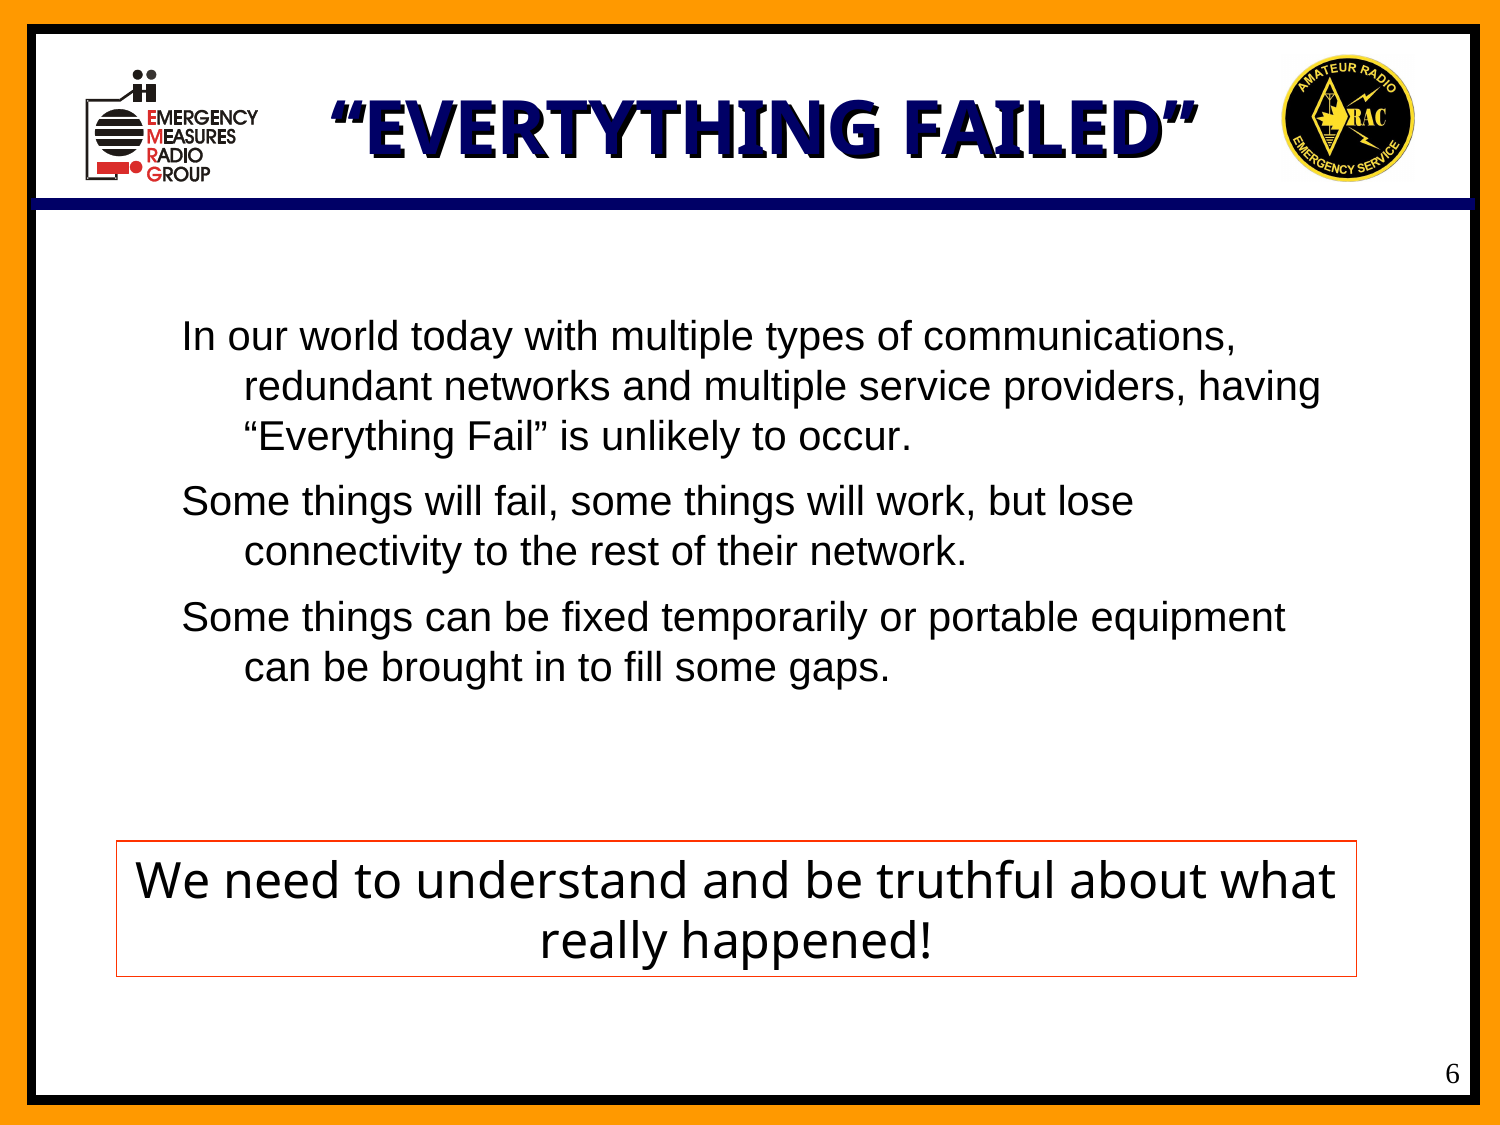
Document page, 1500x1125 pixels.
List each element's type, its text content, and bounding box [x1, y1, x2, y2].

picture [1281, 54, 1415, 182]
text_box We need to understand and be truthful about what really happened! [116, 840, 1357, 977]
text_box In our world today with multiple types of communications, redundant networks and multiple service providers, having “Everything Fail” is unlikely to occur. Some things will fail, some things will work, but lose connectivity to the rest of their network. Some things can be fixed temporarily or portable equipment can be brought in to fill some gaps. [166, 300, 1357, 698]
text_box “EVERTYTHING FAILED” [236, 72, 1291, 178]
